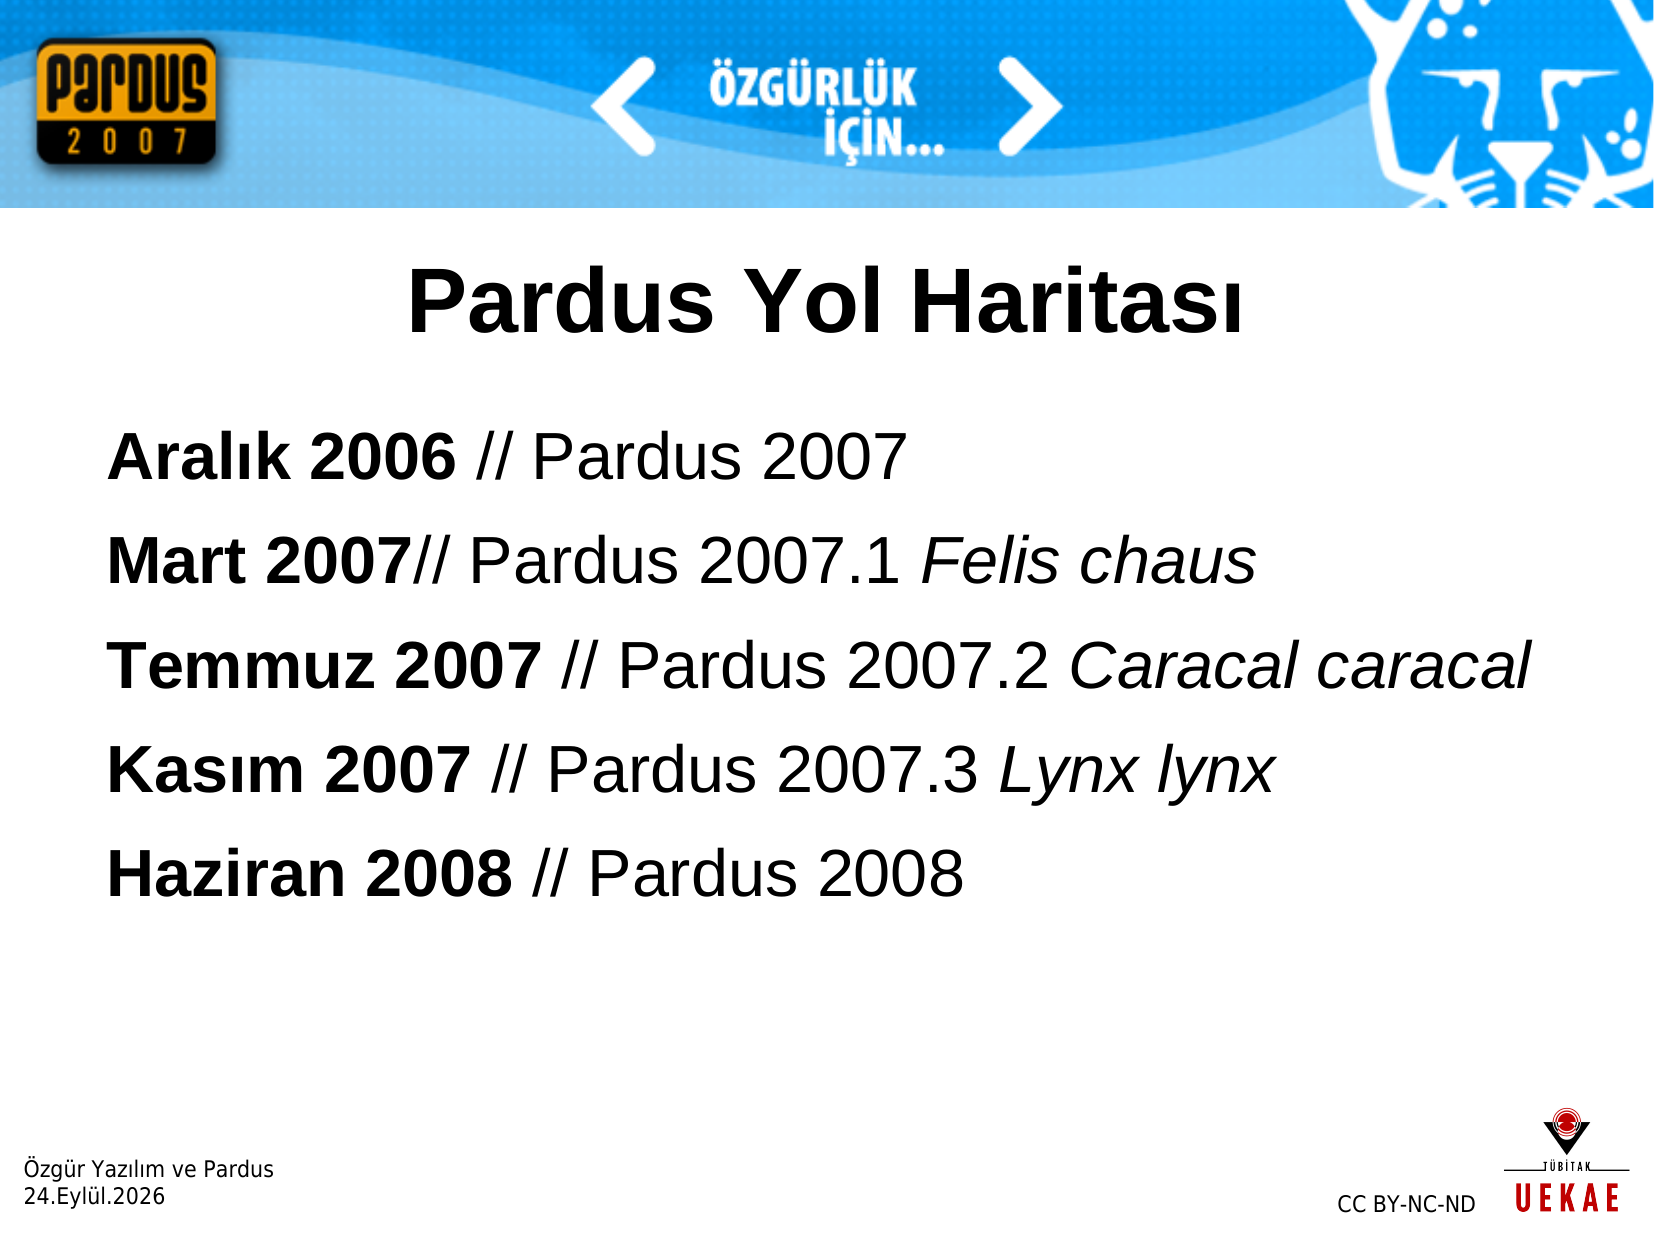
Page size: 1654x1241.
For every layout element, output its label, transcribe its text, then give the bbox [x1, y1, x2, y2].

picture [1500, 1104, 1634, 1215]
picture [0, 0, 1654, 208]
title Pardus Yol Haritası [82, 197, 1571, 405]
list Aralık 2006 // Pardus 2007 Mart 2007// Pardus 2007.1 Felis chaus Temmuz 2007 // Pardus 2007.2 Caracal caracal Kasım 2007 // Pardus 2007.3 Lynx lynx Haziran 2008 // Pardus 2008 [88, 419, 1625, 1056]
